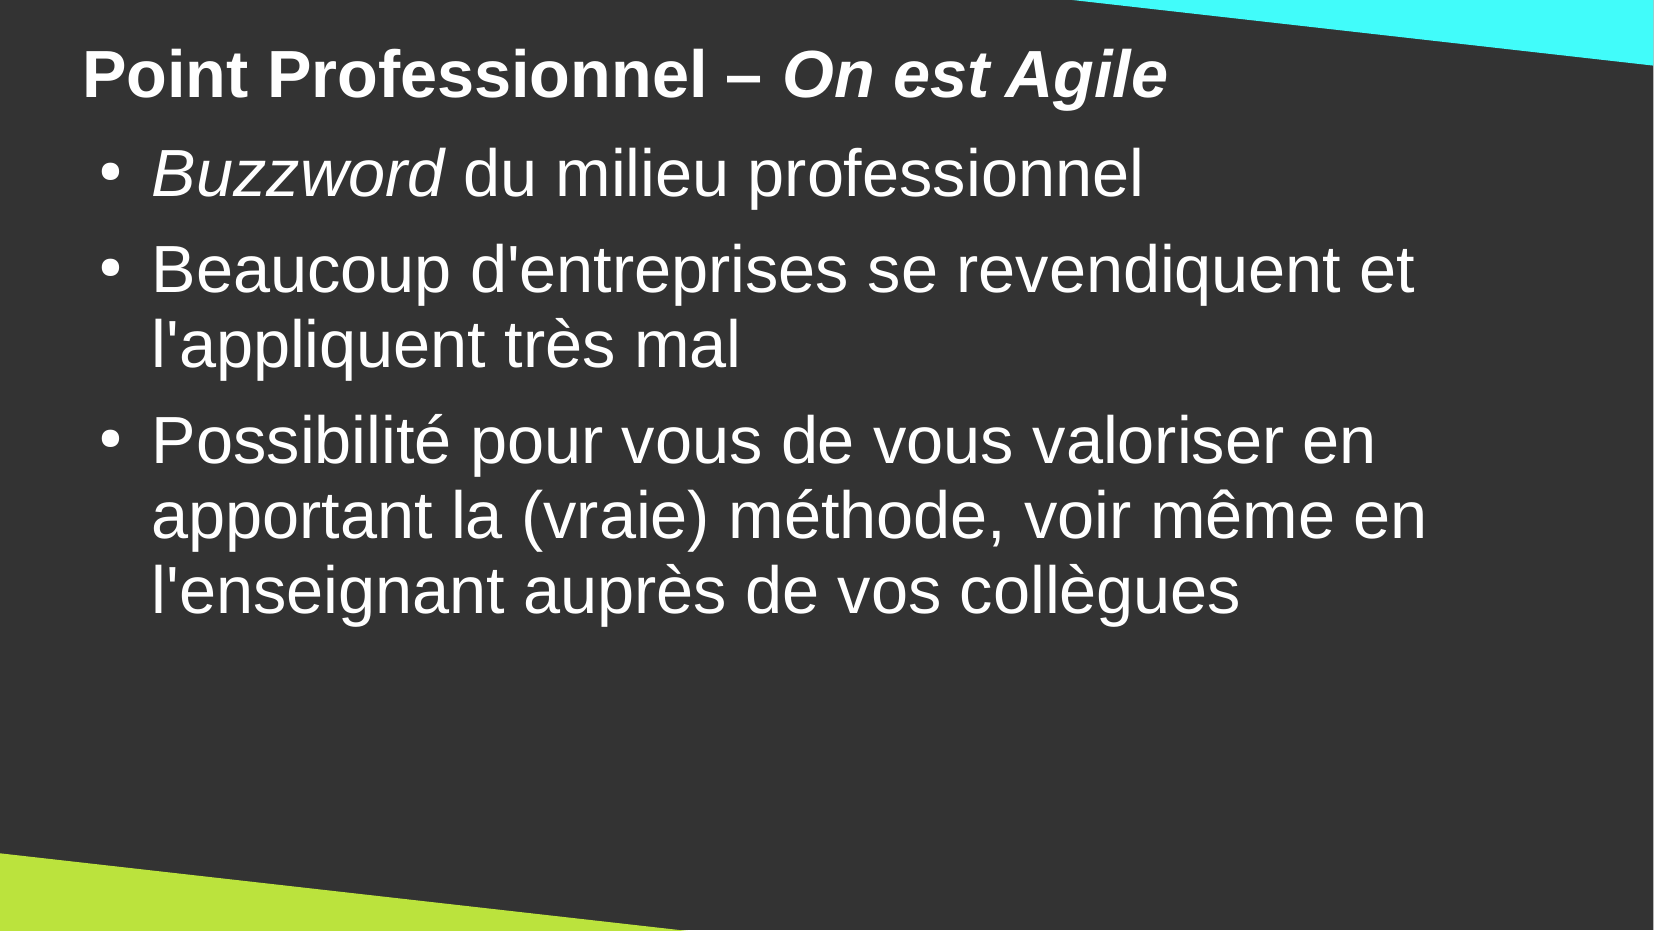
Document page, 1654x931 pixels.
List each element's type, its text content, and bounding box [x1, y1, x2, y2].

text_box [1072, 0, 1654, 66]
title Point Professionnel – On est Agile [82, 37, 1571, 122]
list Buzzword du milieu professionnel Beaucoup d'entreprises se revendiquent et l'appliquent très mal Possibilité pour vous de vous valoriser en apportant la (vraie) méthode, voir même en l'enseignant auprès de vos collègues [80, 135, 1605, 745]
text_box [0, 853, 688, 931]
